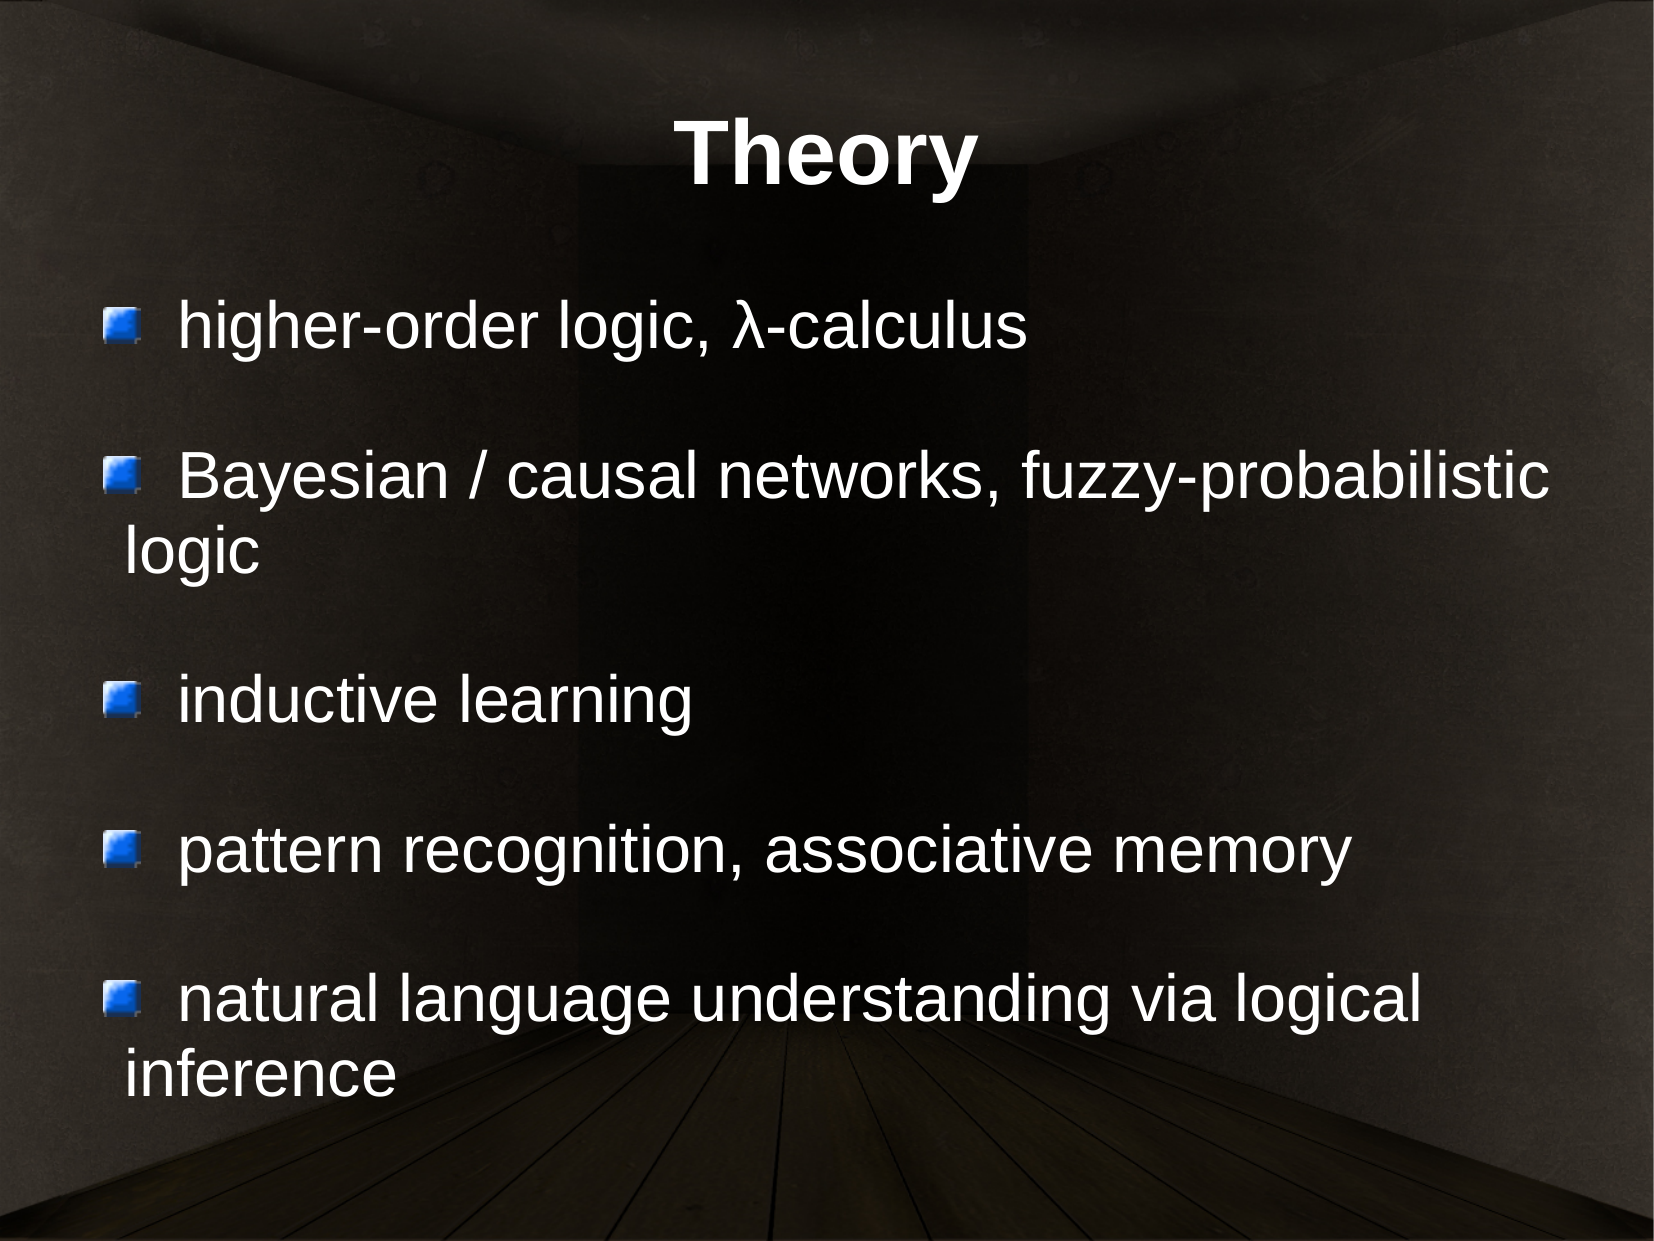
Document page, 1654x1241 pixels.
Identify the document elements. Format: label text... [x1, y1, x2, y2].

picture [0, 0, 1654, 1241]
subtitle higher-order logic, λ-calculus Bayesian / causal networks, fuzzy-probabilistic logic inductive learning pattern recognition, associative memory natural language understanding via logical inference [82, 288, 1571, 1111]
title Theory [82, 49, 1571, 257]
